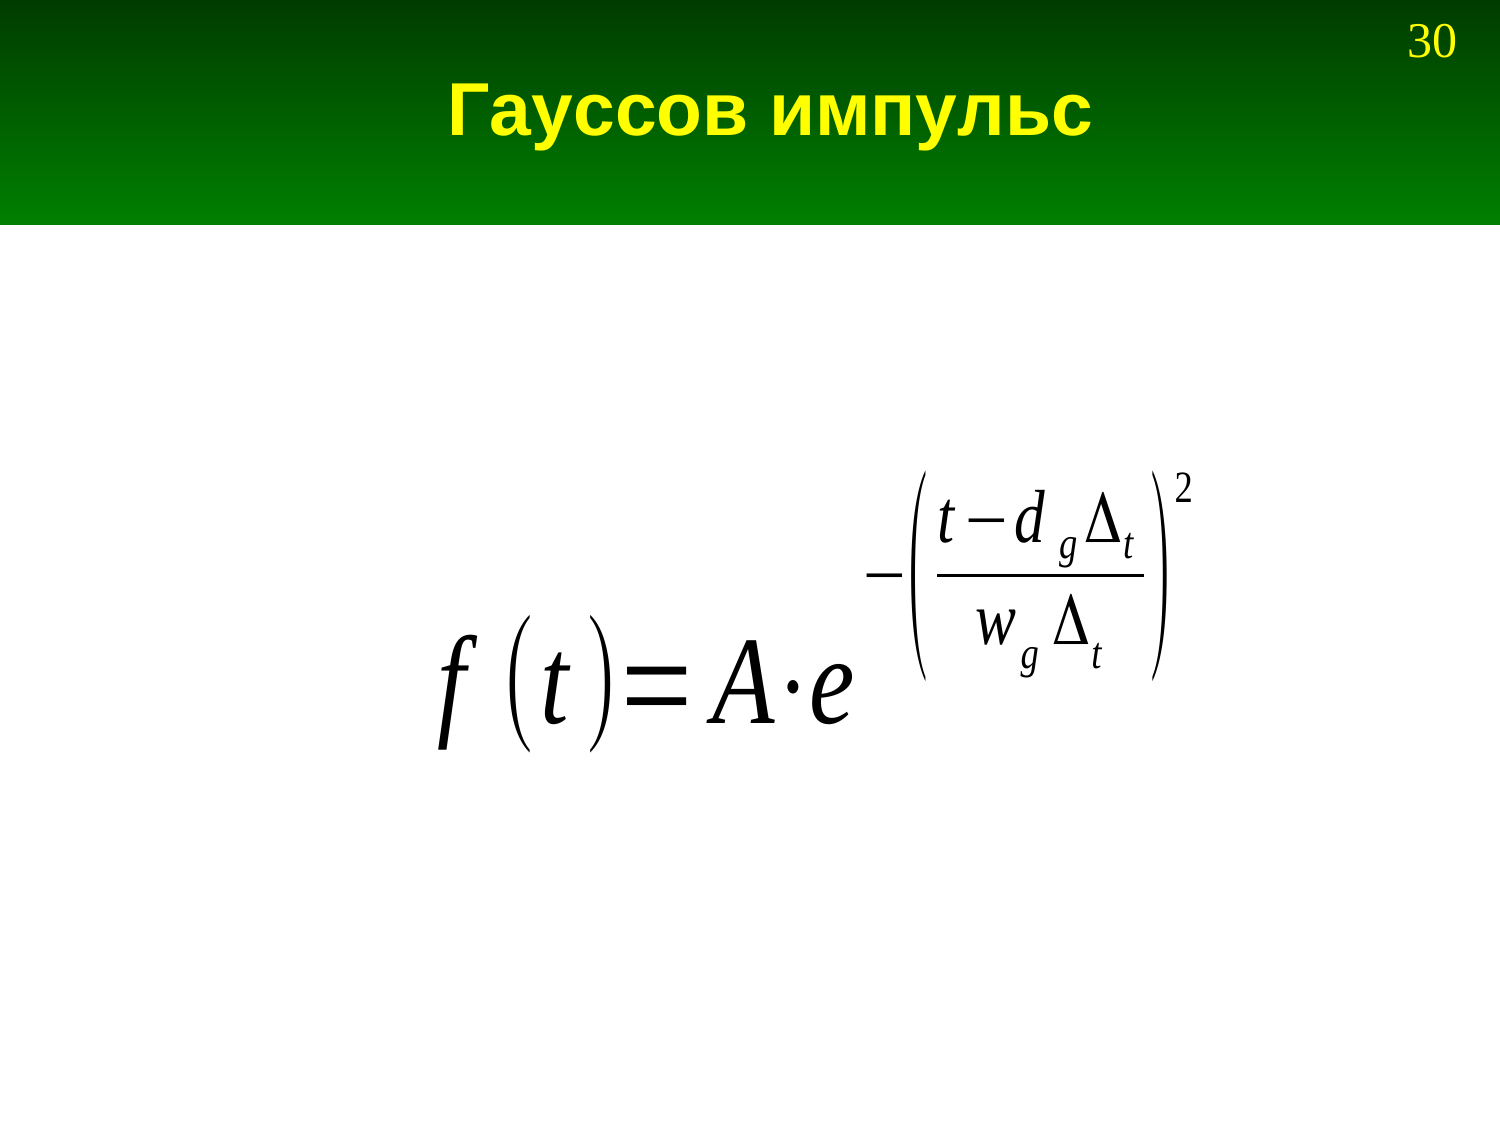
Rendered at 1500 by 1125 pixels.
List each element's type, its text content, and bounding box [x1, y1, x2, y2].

chart [392, 463, 1215, 759]
title Гауссов импульс [100, 7, 1441, 204]
